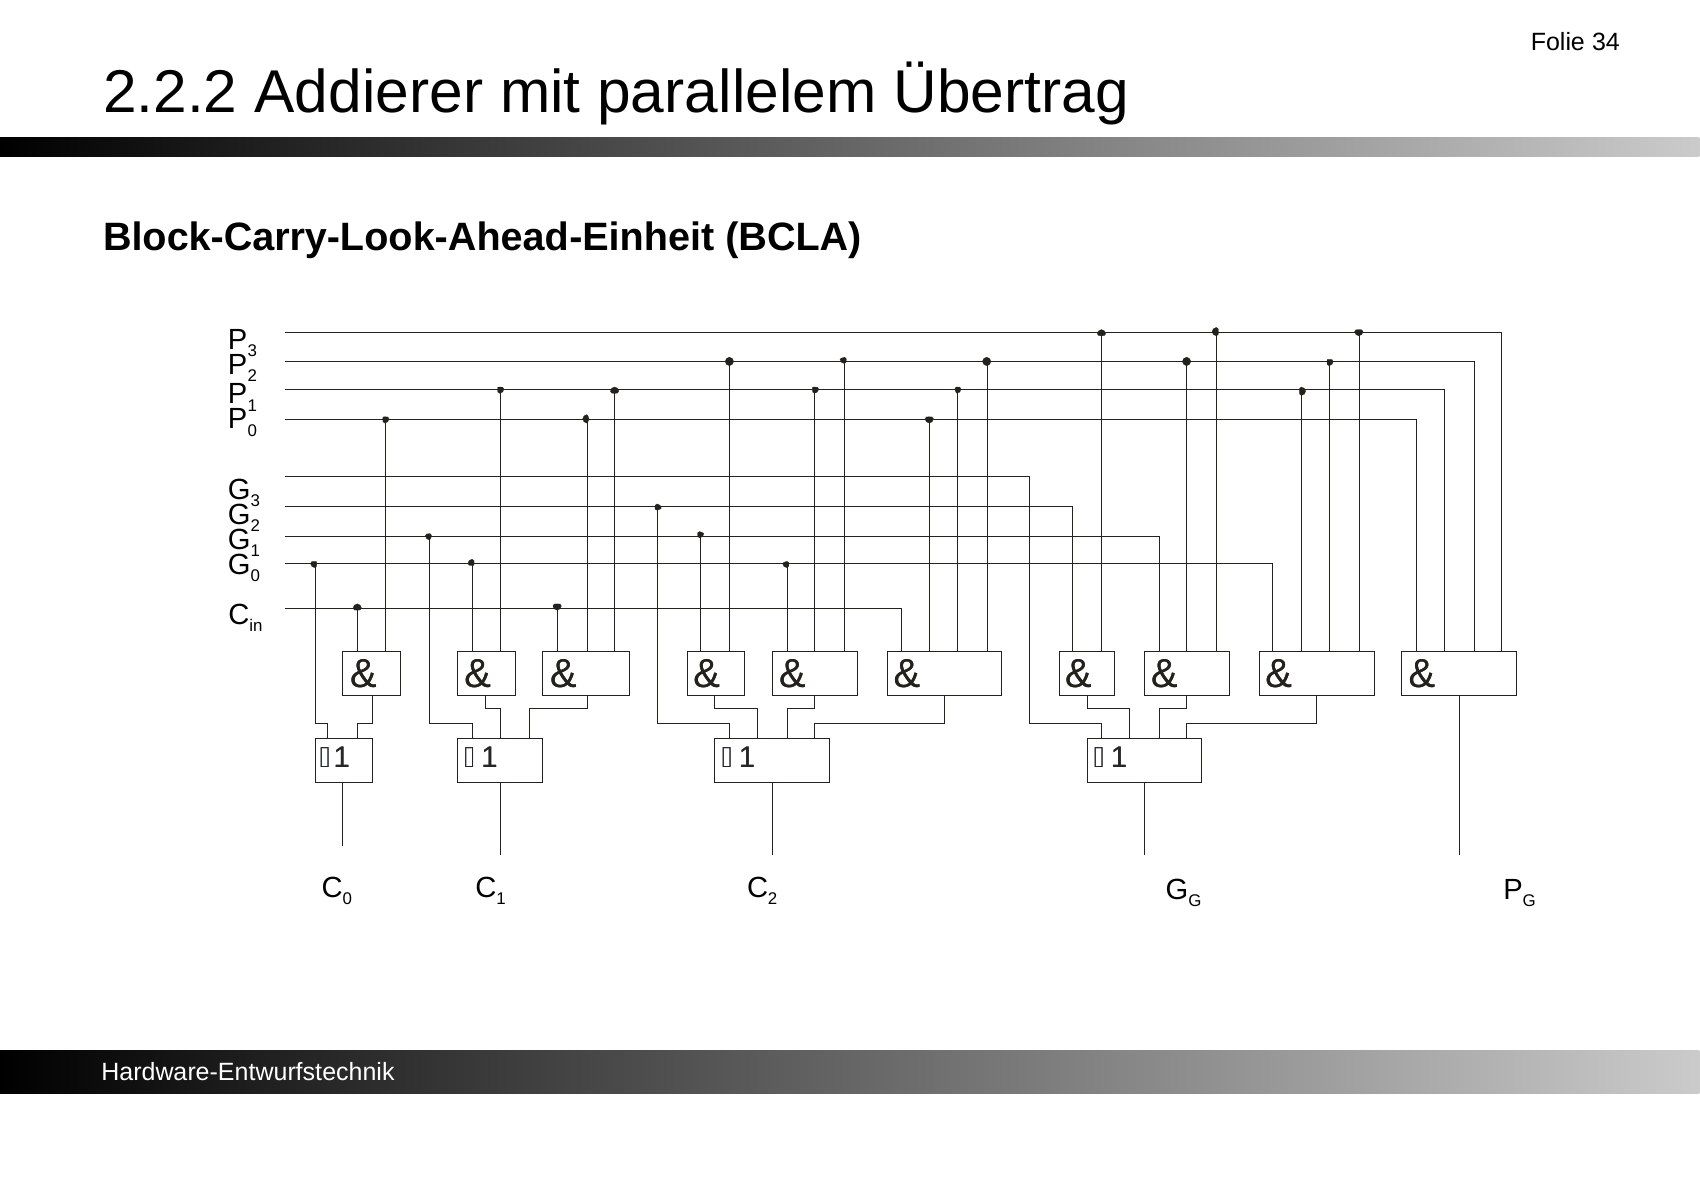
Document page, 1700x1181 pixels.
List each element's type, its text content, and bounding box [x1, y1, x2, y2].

text_box Cin [213, 587, 278, 643]
text_box P1 [213, 366, 272, 391]
text_box C1 [460, 860, 521, 916]
text_box P0 [213, 391, 272, 448]
text_box G0 [213, 537, 276, 593]
text_box GG [1150, 862, 1217, 918]
text_box P3 [213, 312, 272, 337]
text_box P2 [232, 356, 242, 364]
text_box P2 [213, 337, 272, 366]
chart [282, 325, 1535, 858]
text_box PG [1488, 862, 1551, 918]
text_box G2 [213, 487, 276, 512]
text_box G1 [213, 512, 276, 537]
text_box P3 [232, 331, 242, 337]
text_box C2 [732, 860, 793, 916]
list Block-Carry-Look-Ahead-Einheit (BCLA) [87, 202, 1613, 1022]
title 2.2.2 Addierer mit parallelem Übertrag [87, 36, 1421, 142]
text_box C0 [306, 860, 368, 916]
text_box P1 [232, 385, 242, 391]
text_box G3 [213, 462, 276, 487]
